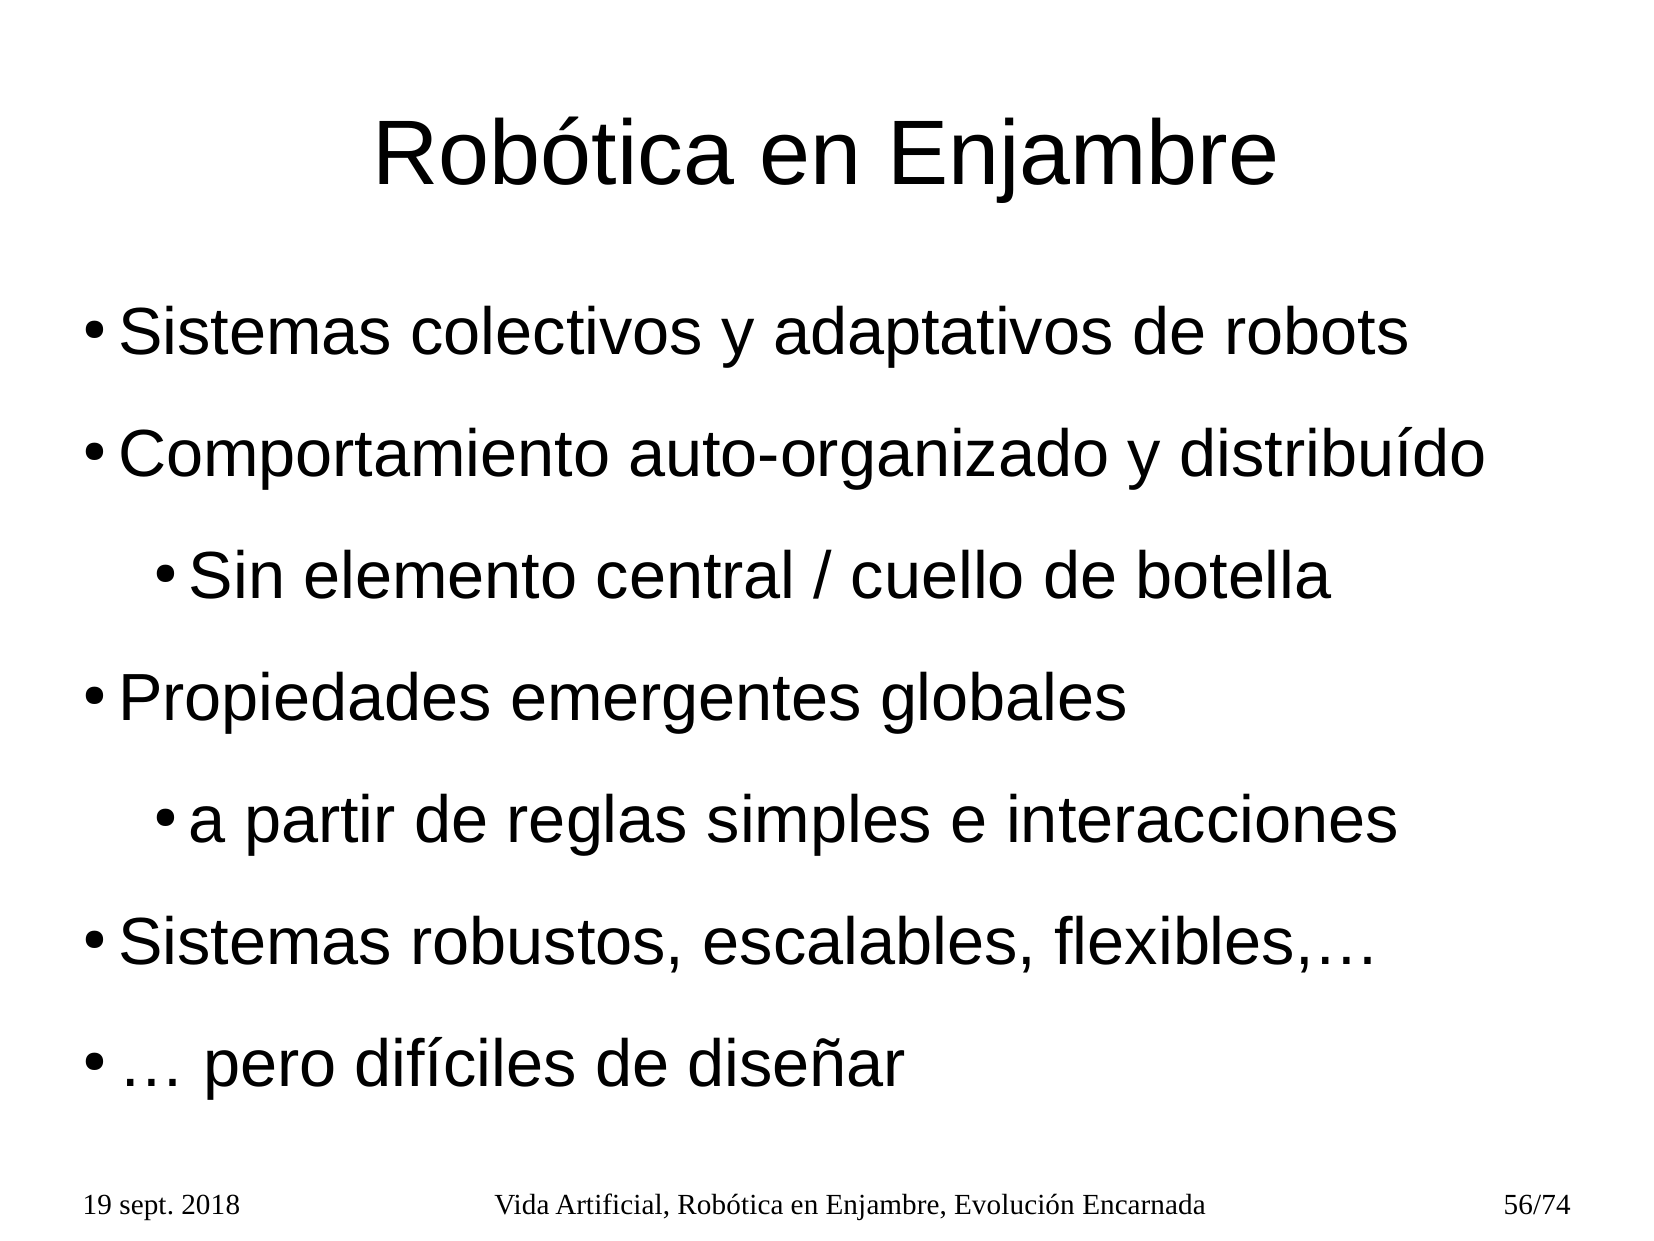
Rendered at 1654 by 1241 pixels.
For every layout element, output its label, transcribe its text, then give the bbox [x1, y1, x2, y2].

title Robótica en Enjambre [82, 49, 1571, 257]
subtitle Sistemas colectivos y adaptativos de robots Comportamiento auto-organizado y distribuído Sin elemento central / cuello de botella Propiedades emergentes globales a partir de reglas simples e interacciones Sistemas robustos, escalables, flexibles,… … pero difíciles de diseñar [82, 293, 1571, 1101]
